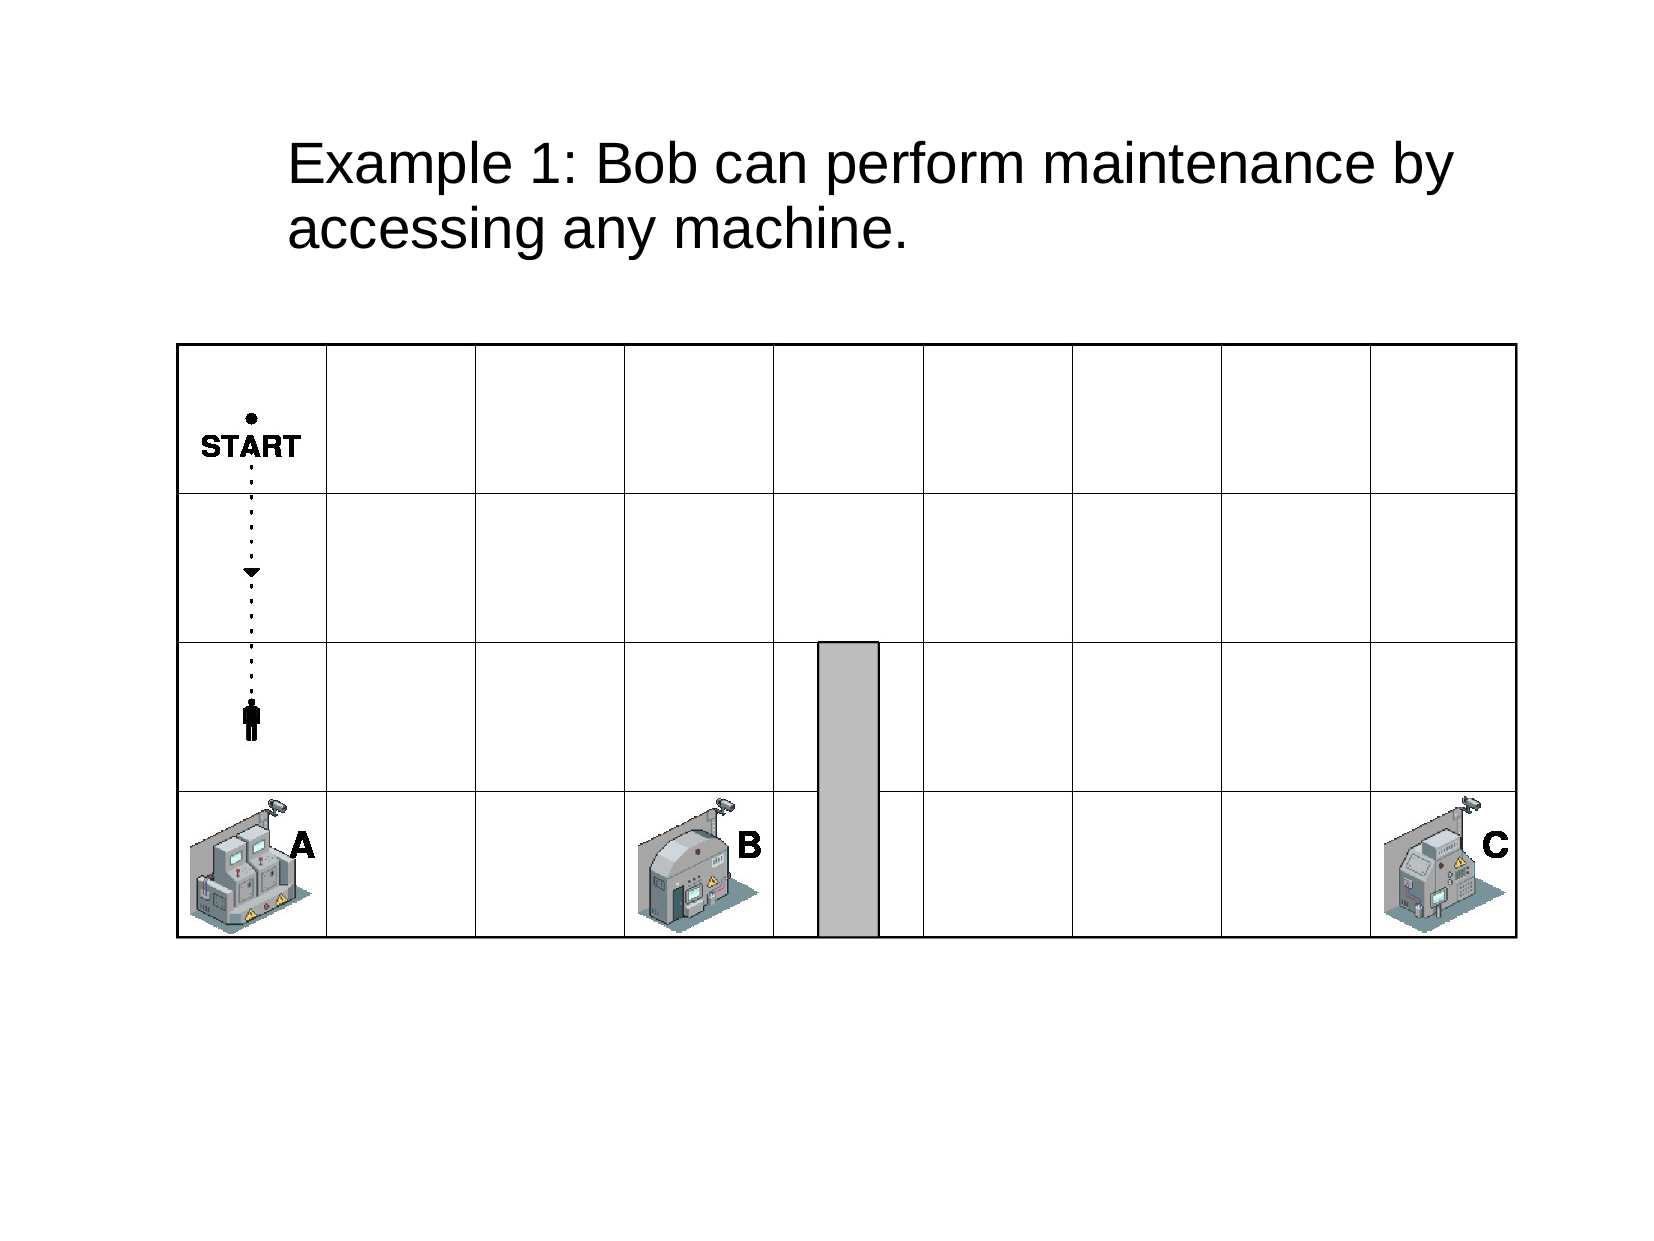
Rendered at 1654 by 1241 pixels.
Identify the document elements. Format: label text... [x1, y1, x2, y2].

picture [176, 342, 1518, 939]
text_box Example 1: Bob can perform maintenance by accessing any machine. [272, 123, 1488, 342]
